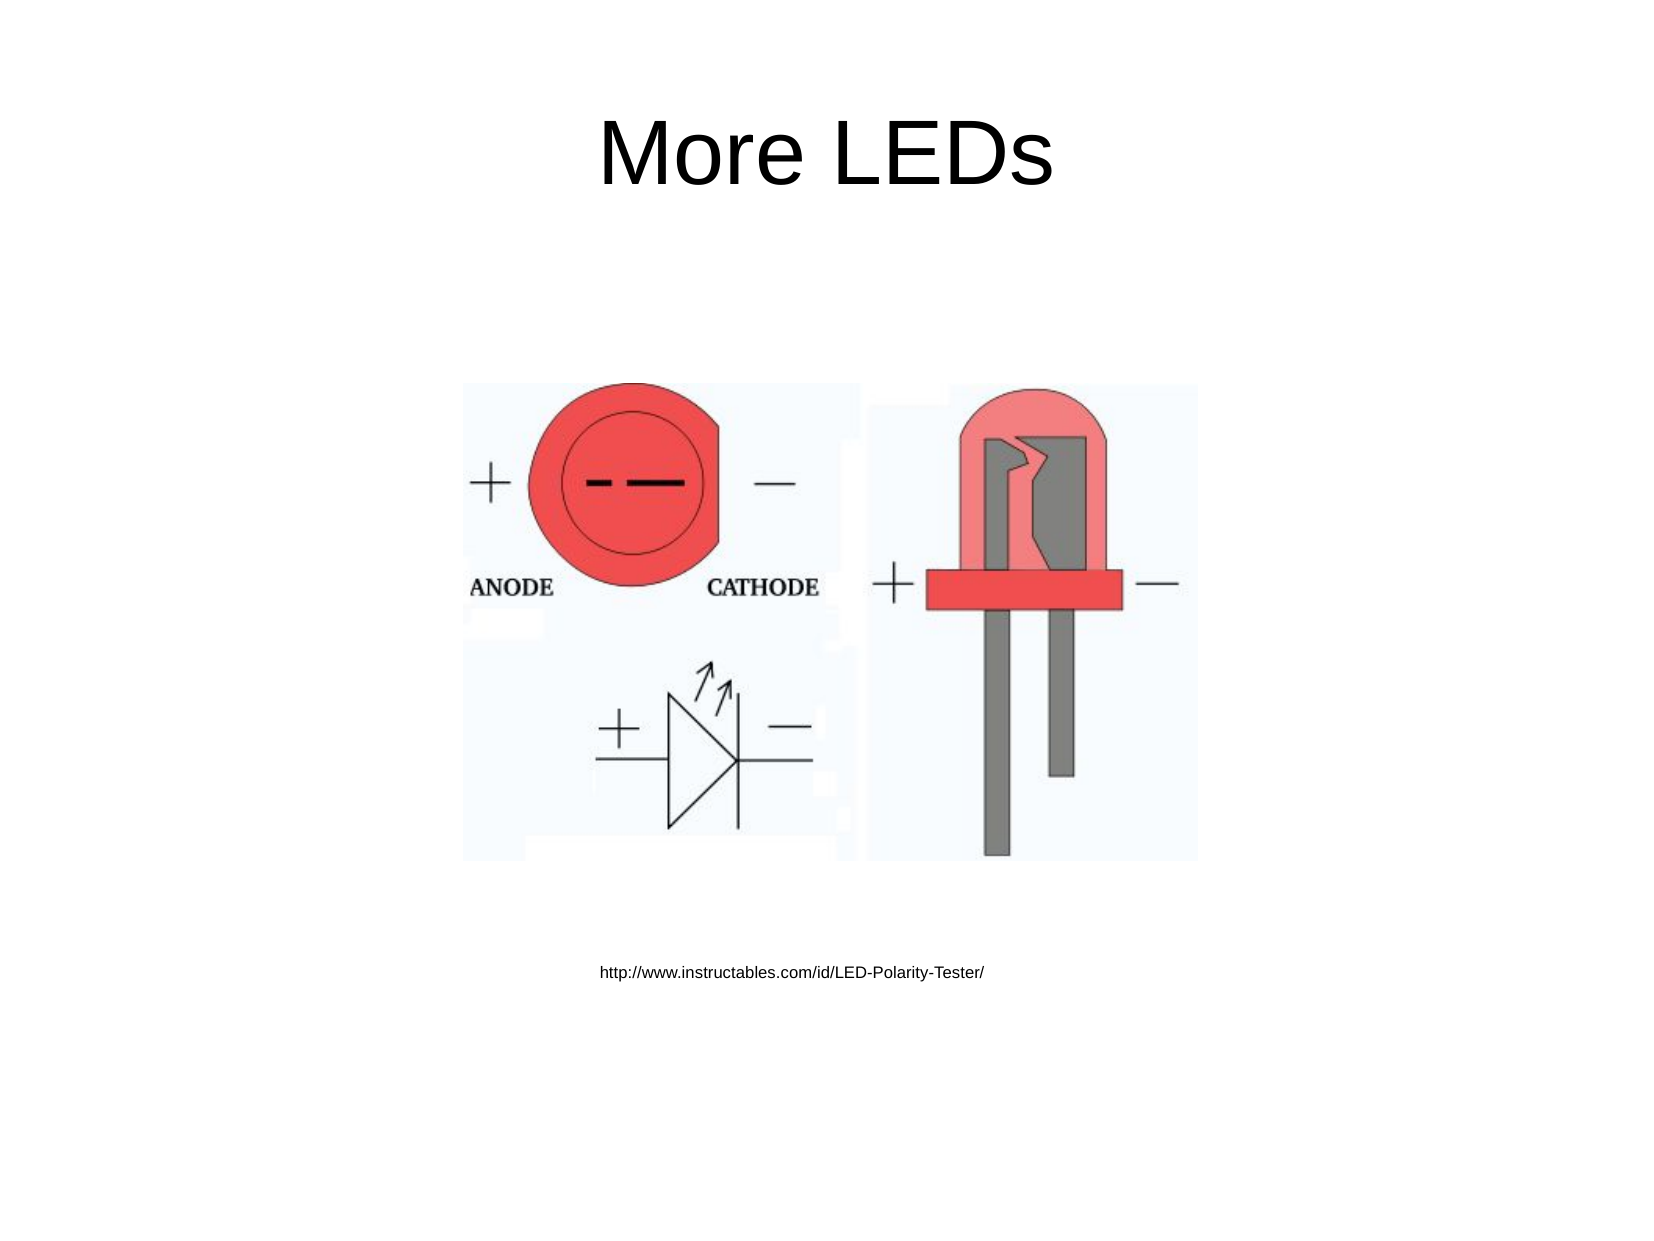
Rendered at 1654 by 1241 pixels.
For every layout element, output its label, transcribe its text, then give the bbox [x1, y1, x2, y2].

picture [463, 383, 1198, 861]
text_box http://www.instructables.com/id/LED-Polarity-Tester/ [585, 956, 1006, 991]
title More LEDs [82, 49, 1571, 257]
